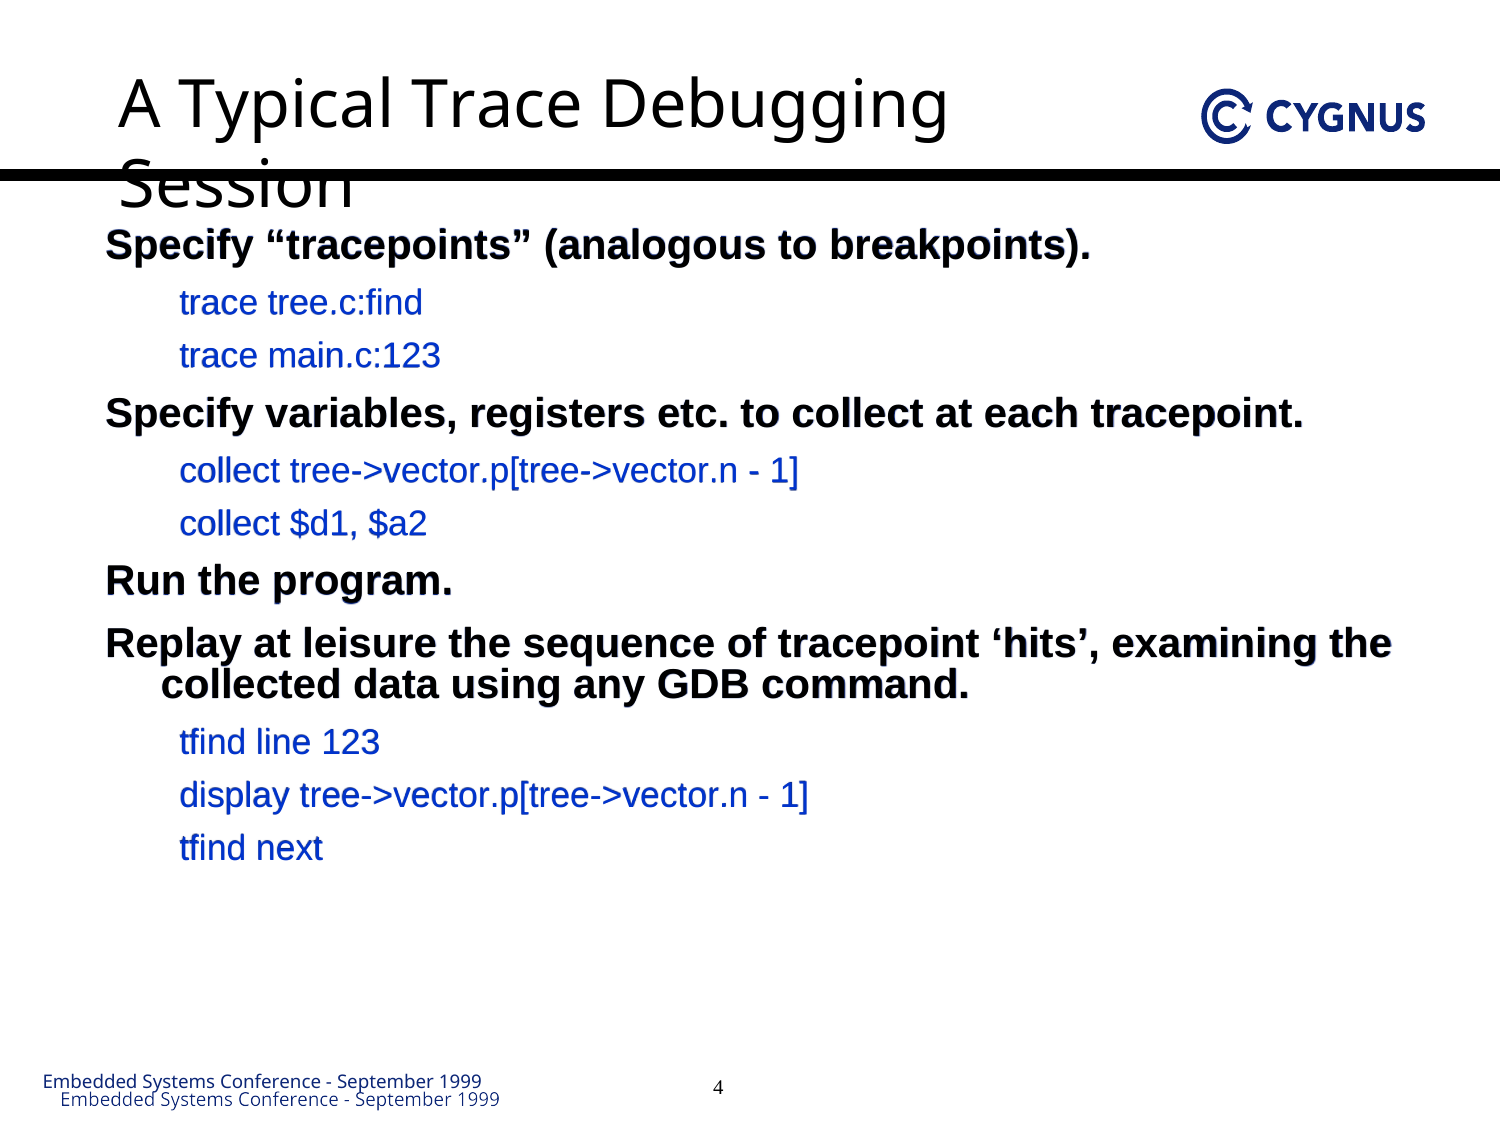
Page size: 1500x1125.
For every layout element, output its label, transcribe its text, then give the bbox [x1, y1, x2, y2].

list Specify “tracepoints” (analogous to breakpoints). trace tree.c:find trace main.c:123 Specify variables, registers etc. to collect at each tracepoint. collect tree->vector.p[tree->vector.n - 1] collect $d1, $a2 Run the program. Replay at leisure the sequence of tracepoint ‘hits’, examining the collected data using any GDB command. tfind line 123 display tree->vector.p[tree->vector.n - 1] tfind next [105, 208, 1395, 885]
title A Typical Trace Debugging Session [118, 62, 1189, 134]
